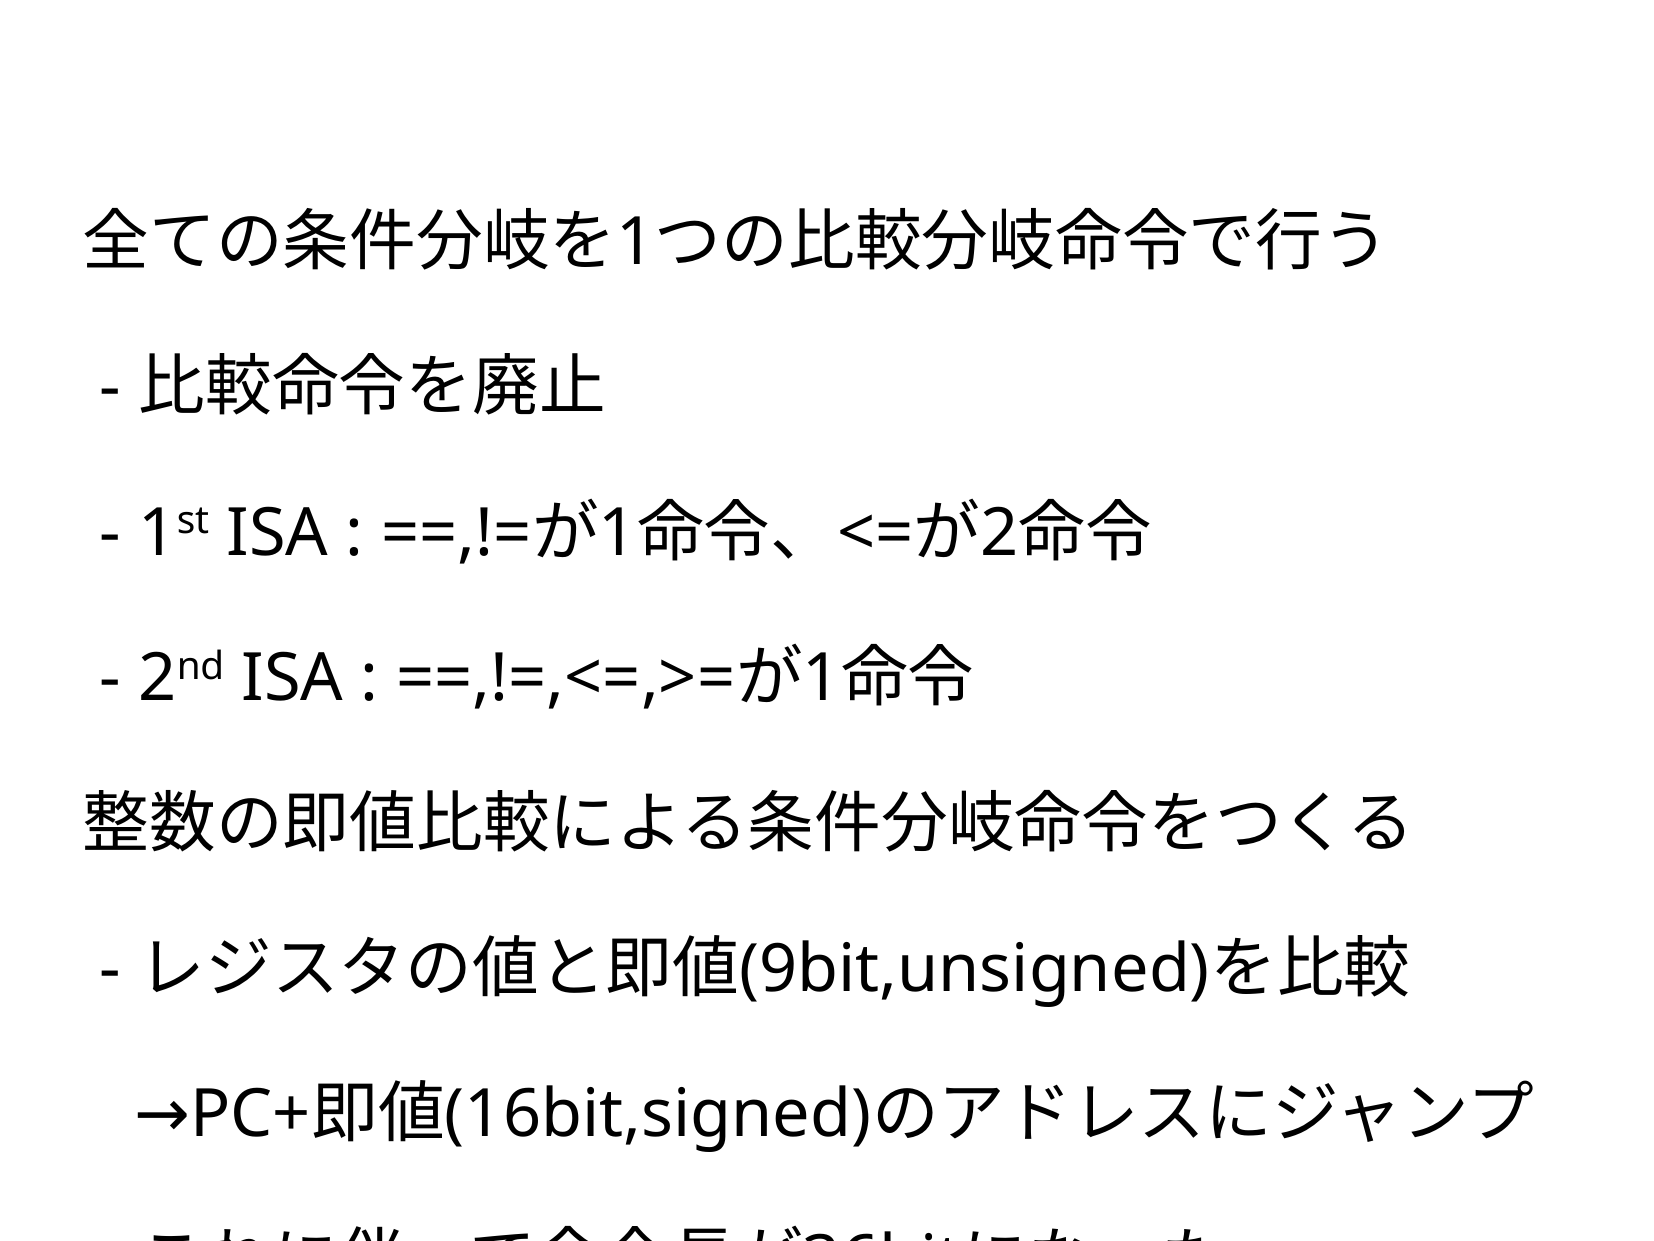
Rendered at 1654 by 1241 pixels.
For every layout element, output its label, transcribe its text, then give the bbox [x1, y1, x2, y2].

subtitle 2nd ISAでの変更点 : 条件分岐 全ての条件分岐を1つの比較分岐命令で行う - 比較命令を廃止 - 1st ISA : ==,!=が1命令、<=が2命令 - 2nd ISA : ==,!=,<=,>=が1命令 整数の即値比較による条件分岐命令をつくる - レジスタの値と即値(9bit,unsigned)を比較 →PC+即値(16bit,signed)のアドレスにジャンプ - これに伴って命令長が36bitになった [82, 49, 1571, 1109]
